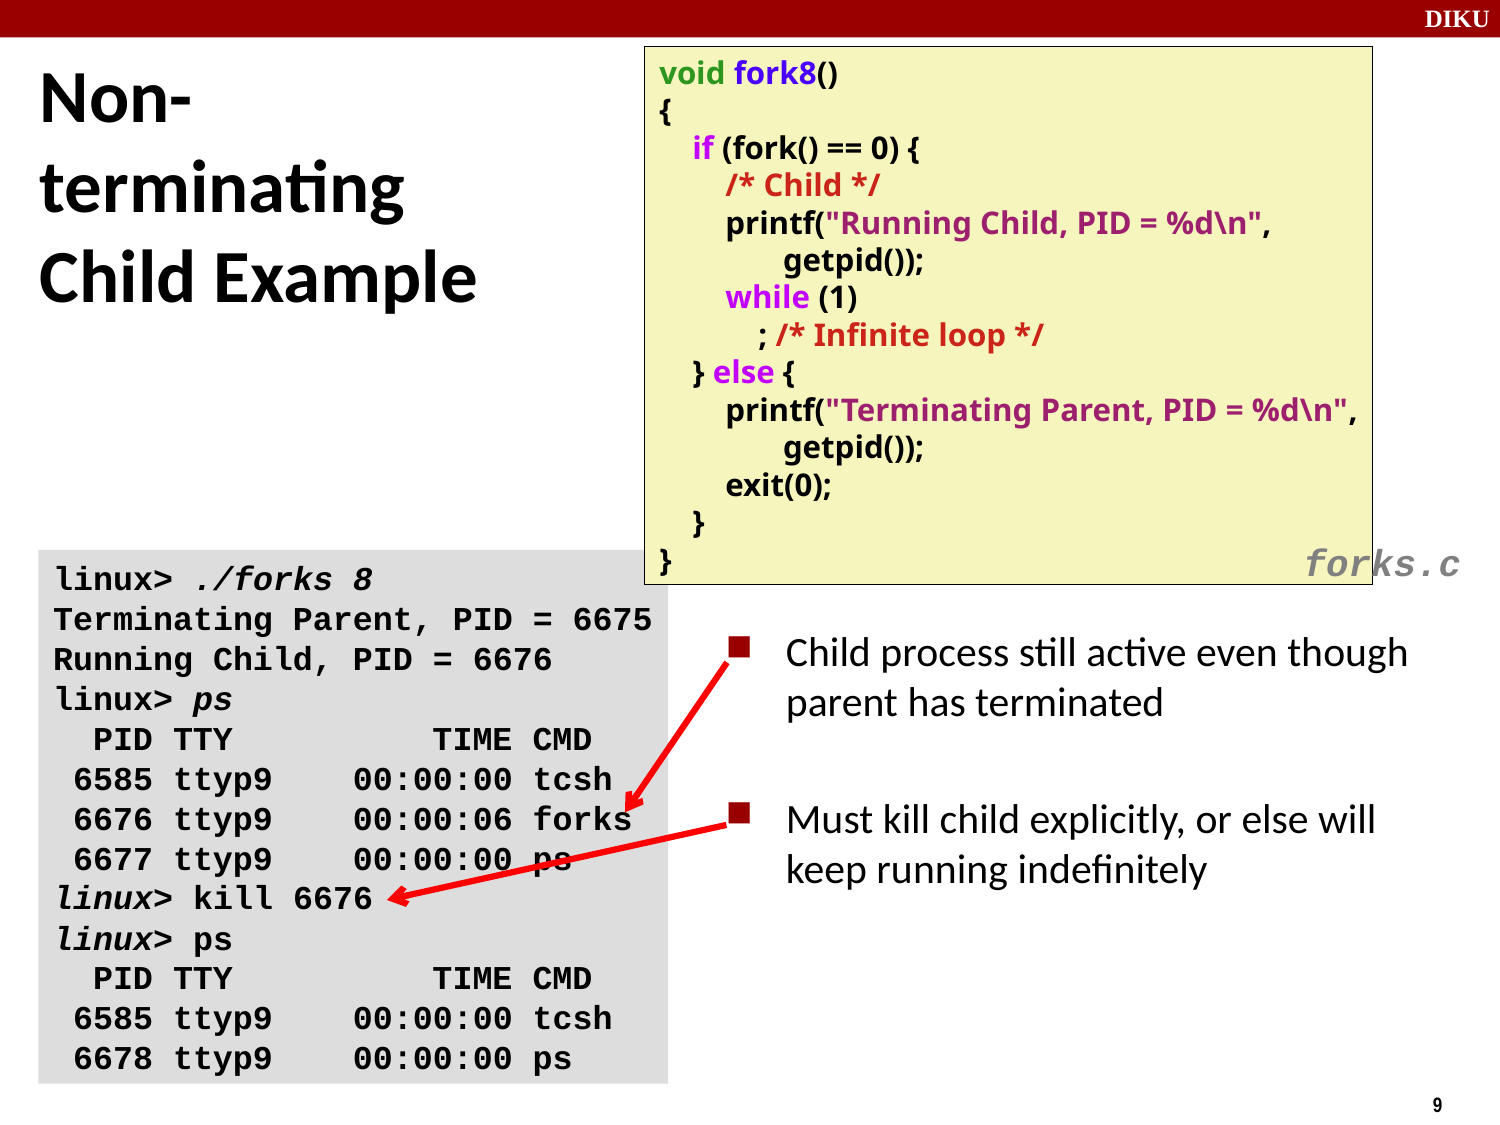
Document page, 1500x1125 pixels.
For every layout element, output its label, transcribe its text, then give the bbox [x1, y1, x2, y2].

text_box void fork8() { if (fork() == 0) { /* Child */ printf("Running Child, PID = %d\n", getpid()); while (1) ; /* Infinite loop */ } else { printf("Terminating Parent, PID = %d\n", getpid()); exit(0); } } [644, 45, 1373, 585]
title Non- terminating Child Example [24, 50, 625, 316]
list Child process still active even though parent has terminated Must kill child explicitly, or else will keep running indefinitely [714, 617, 1425, 1063]
text_box forks.c [1288, 534, 1477, 593]
text_box linux> ./forks 8 Terminating Parent, PID = 6675 Running Child, PID = 6676 linux> ps PID TTY TIME CMD 6585 ttyp9 00:00:00 tcsh 6676 ttyp9 00:00:06 forks 6677 ttyp9 00:00:00 ps linux> kill 6676 linux> ps PID TTY TIME CMD 6585 ttyp9 00:00:00 tcsh 6678 ttyp9 00:00:00 ps [38, 549, 669, 1084]
